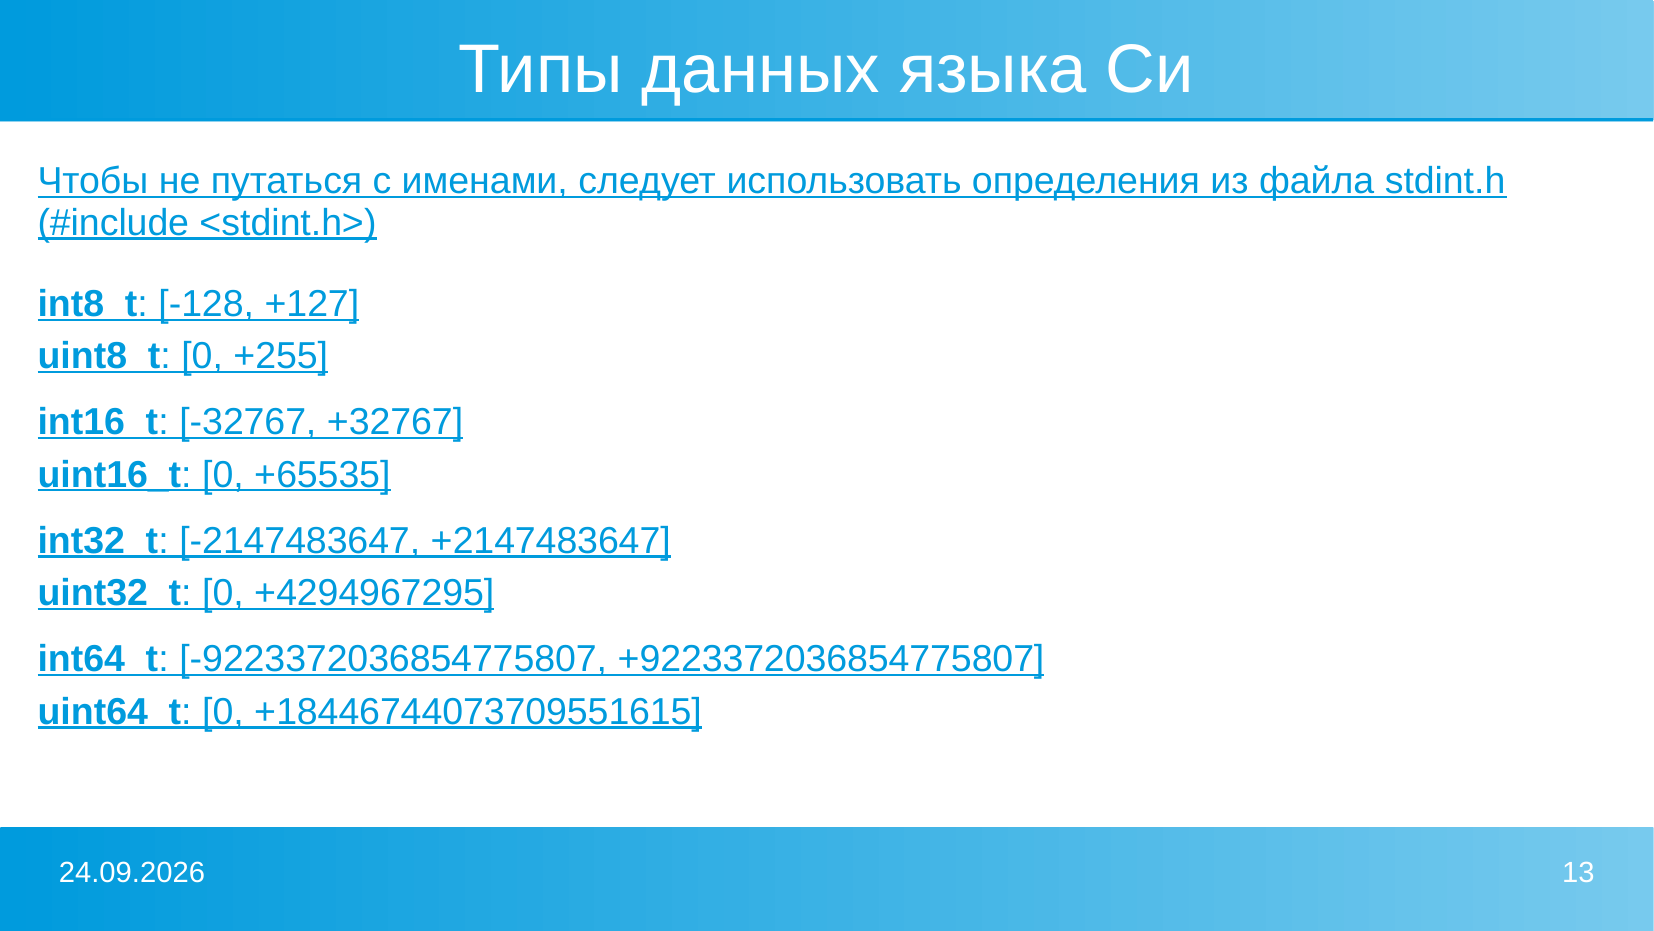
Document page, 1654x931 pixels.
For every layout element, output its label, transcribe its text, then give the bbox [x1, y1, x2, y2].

title Типы данных языка Си [59, 29, 1595, 108]
list Чтобы не путаться с именами, следует использовать определения из файла stdint.h (#include <stdint.h>) int8_t: [-128, +127] uint8_t: [0, +255] int16_t: [-32767, +32767] uint16_t: [0, +65535] int32_t: [-2147483647, +2147483647] uint32_t: [0, +4294967295] int64_t: [-9223372036854775807, +9223372036854775807] uint64_t: [0, +18446744073709551615] [37, 159, 1613, 788]
